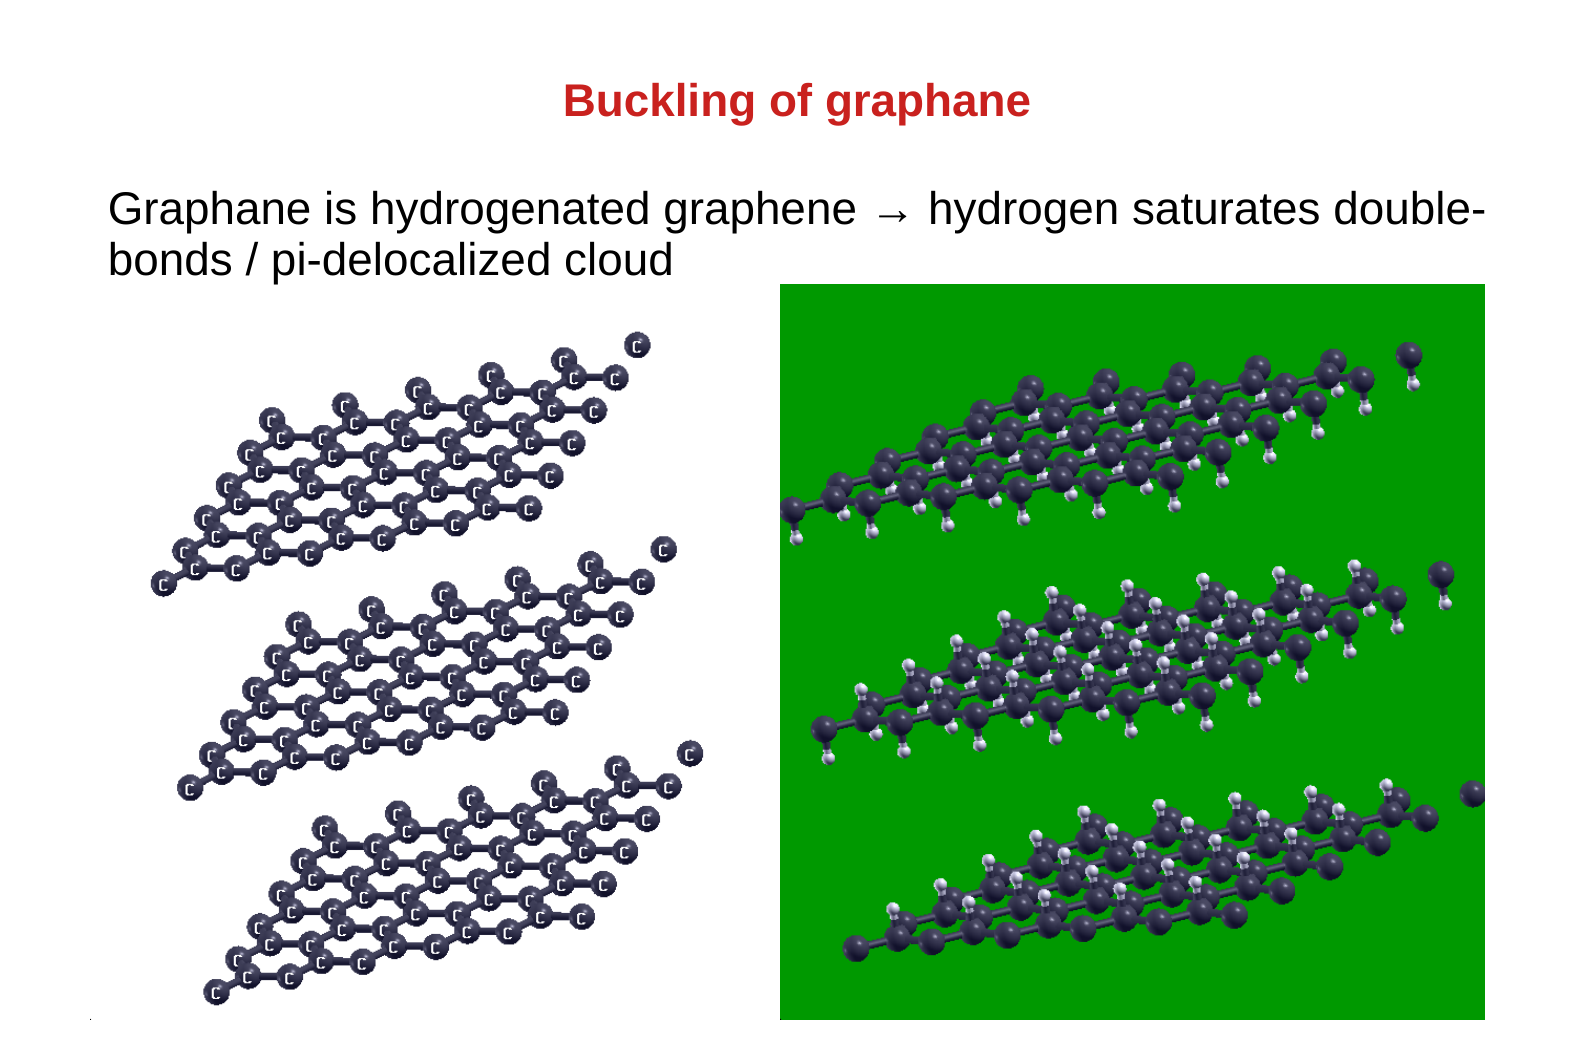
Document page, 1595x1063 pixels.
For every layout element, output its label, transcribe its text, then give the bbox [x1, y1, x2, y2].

text_box Graphane is hydrogenated graphene → hydrogen saturates double-bonds / pi-delocalized cloud [93, 175, 1563, 294]
picture [780, 284, 1485, 1021]
text_box Buckling of graphane [206, 67, 1388, 144]
picture [90, 317, 764, 1021]
